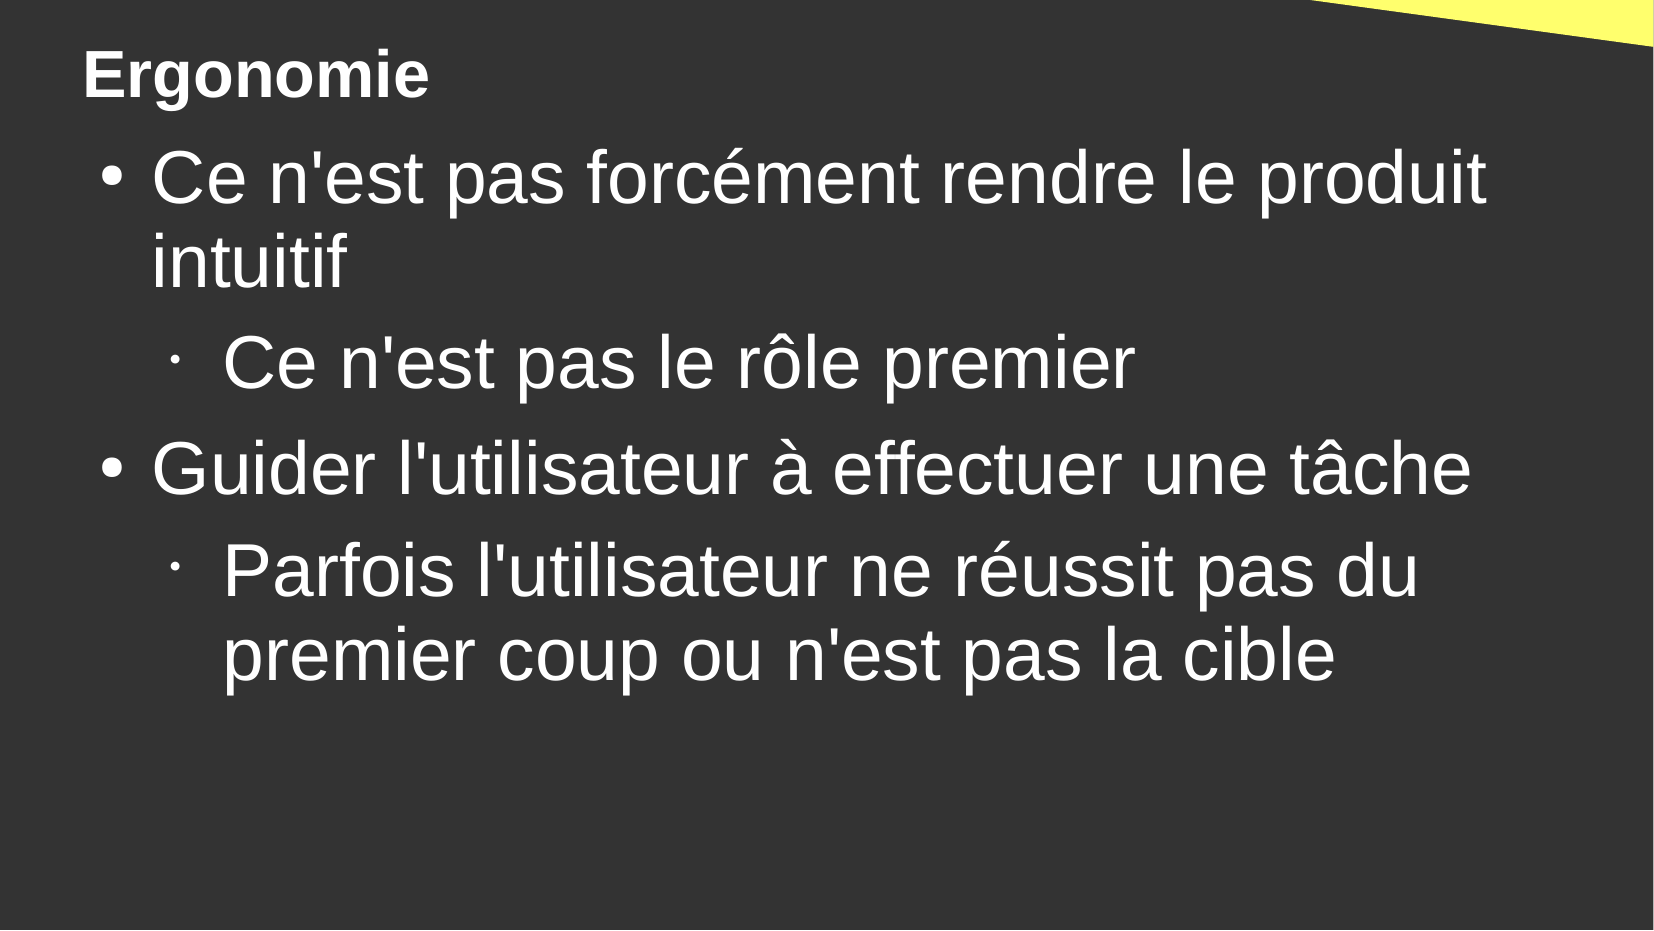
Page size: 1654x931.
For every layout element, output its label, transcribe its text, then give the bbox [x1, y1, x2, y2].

text_box [1310, 0, 1654, 47]
title Ergonomie [82, 37, 1571, 114]
list Ce n'est pas forcément rendre le produit intuitif Ce n'est pas le rôle premier Guider l'utilisateur à effectuer une tâche Parfois l'utilisateur ne réussit pas du premier coup ou n'est pas la cible [80, 135, 1620, 827]
